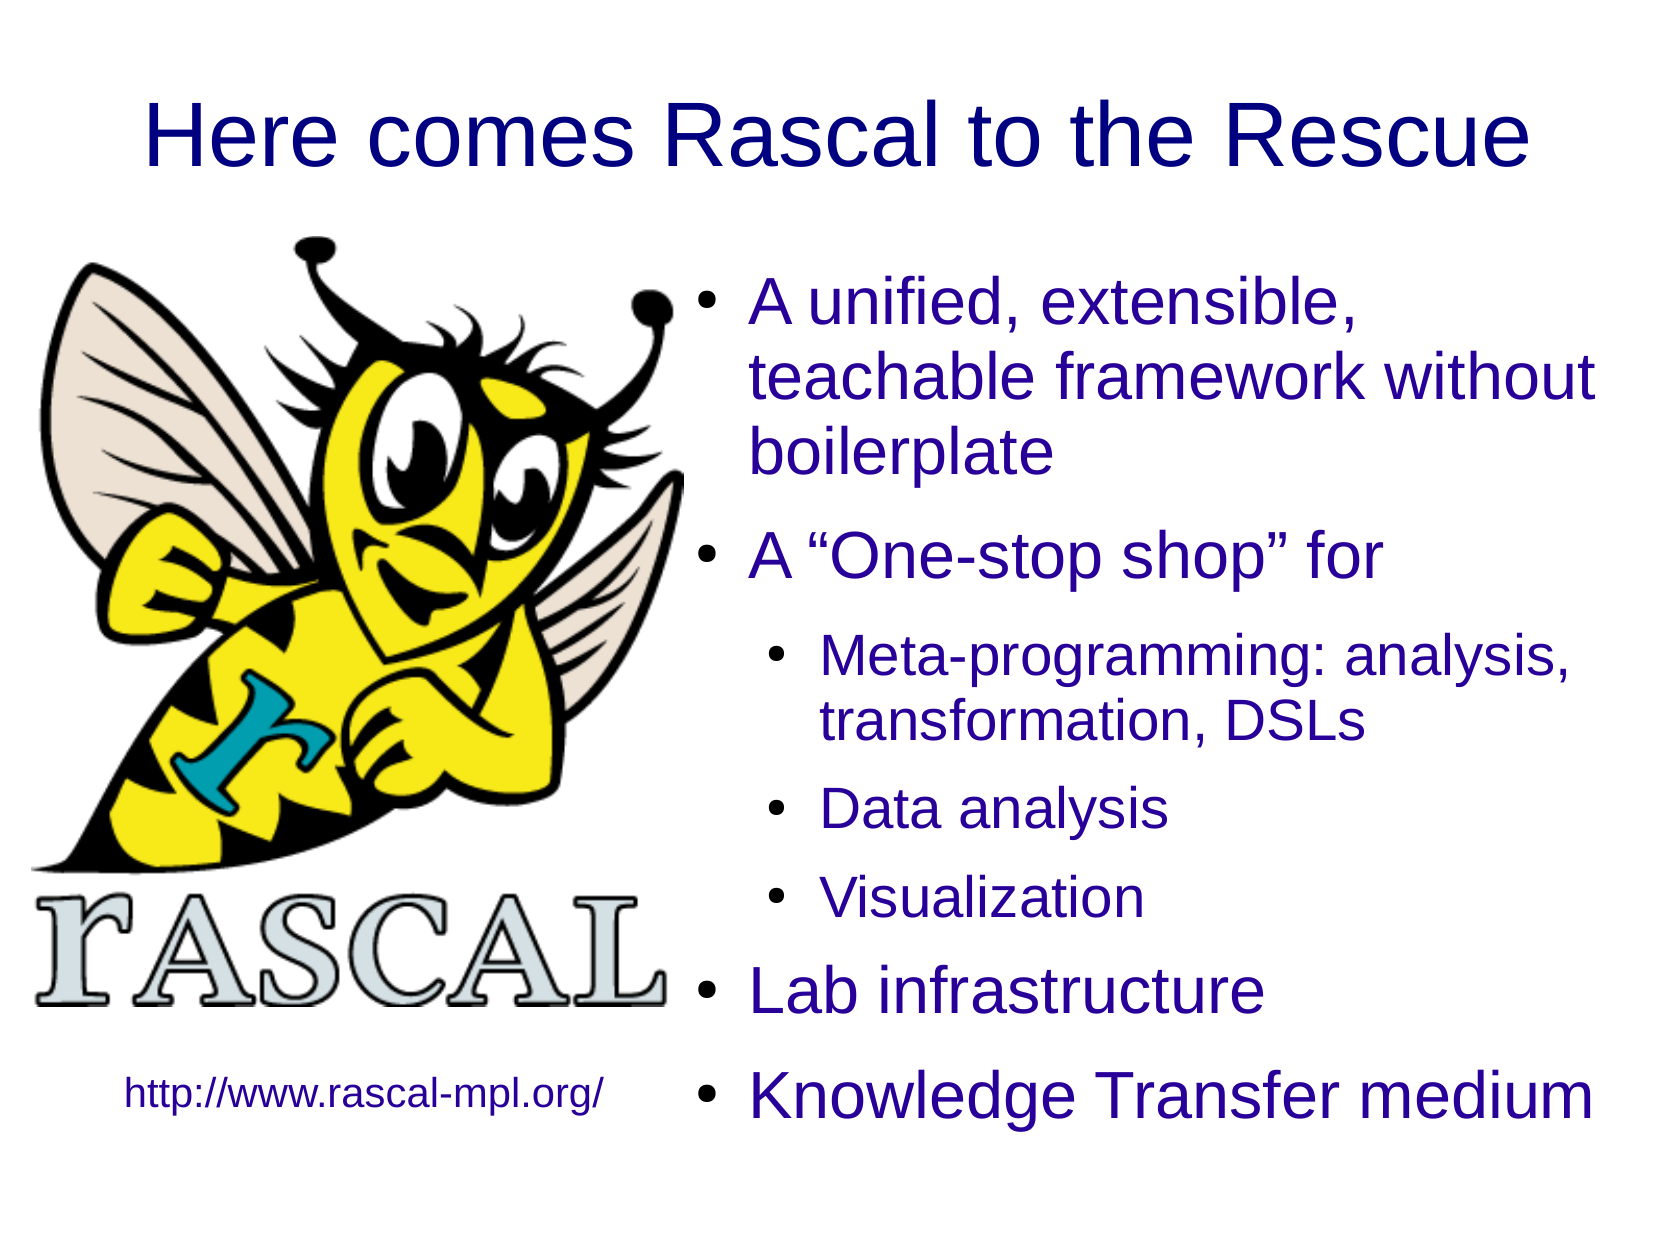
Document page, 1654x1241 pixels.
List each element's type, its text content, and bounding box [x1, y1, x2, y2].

text_box http://www.rascal-mpl.org/ [123, 1070, 614, 1130]
title Here comes Rascal to the Rescue [94, 31, 1583, 239]
picture [31, 236, 684, 1007]
list A unified, extensible, teachable framework without boilerplate A “One-stop shop” for Meta-programming: analysis, transformation, DSLs Data analysis Visualization Lab infrastructure Knowledge Transfer medium [677, 264, 1627, 1213]
